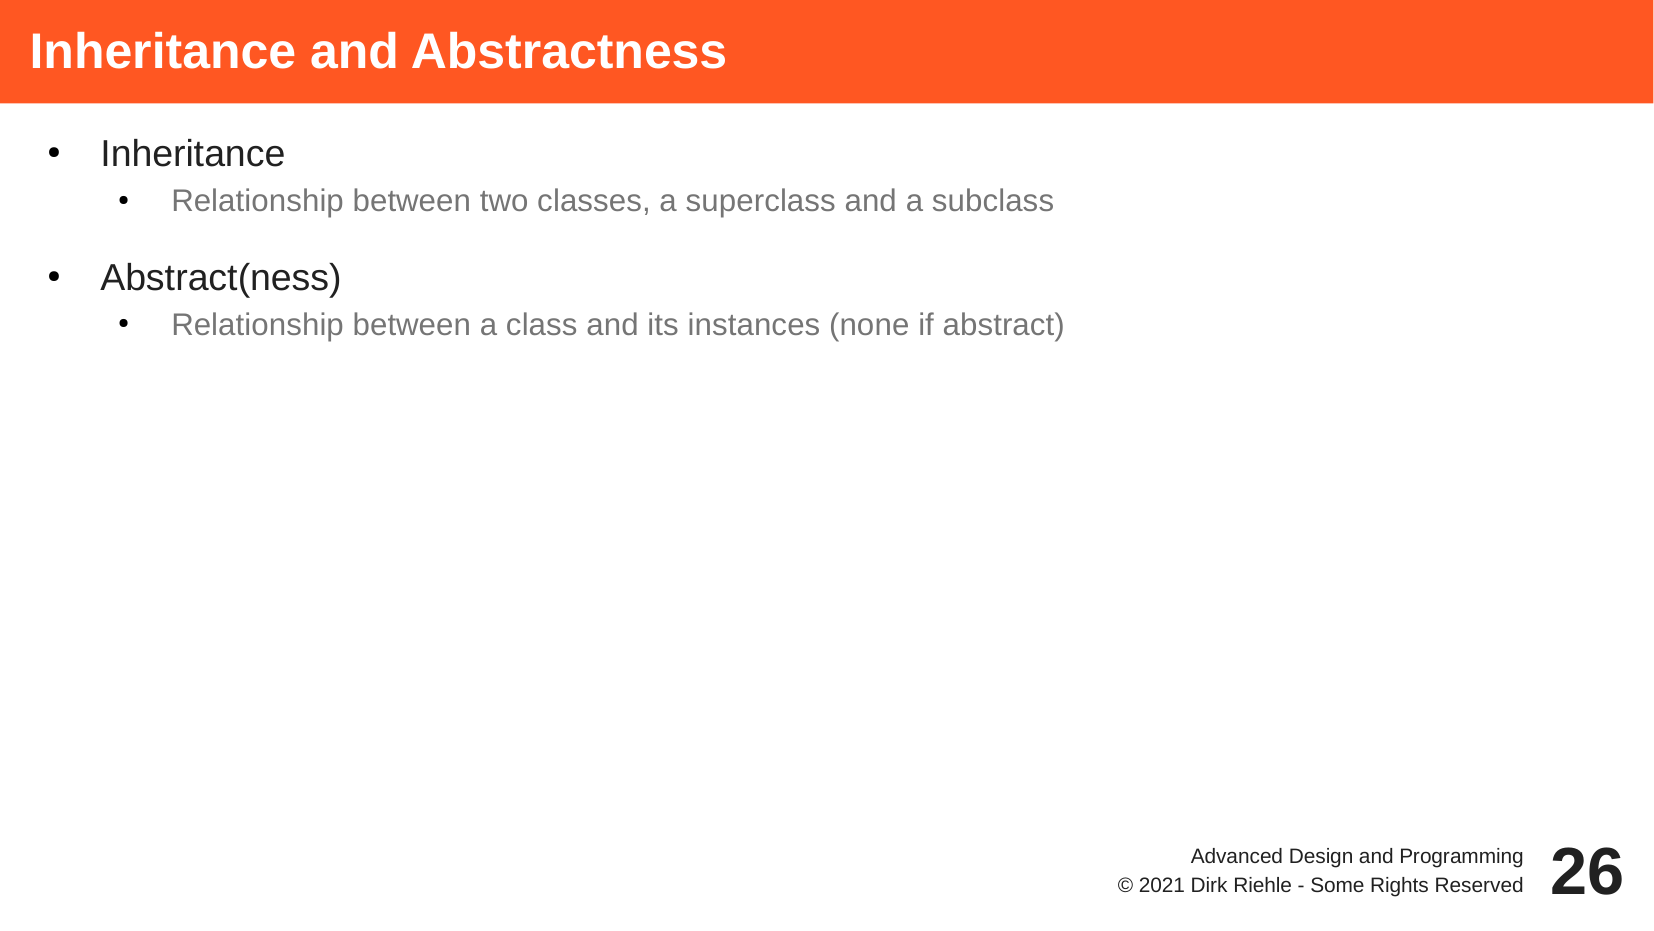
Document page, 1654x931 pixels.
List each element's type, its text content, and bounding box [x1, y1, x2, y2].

title Inheritance and Abstractness [0, 0, 1654, 104]
list Inheritance Relationship between two classes, a superclass and a subclass Abstract(ness) Relationship between a class and its instances (none if abstract) [29, 132, 1625, 813]
